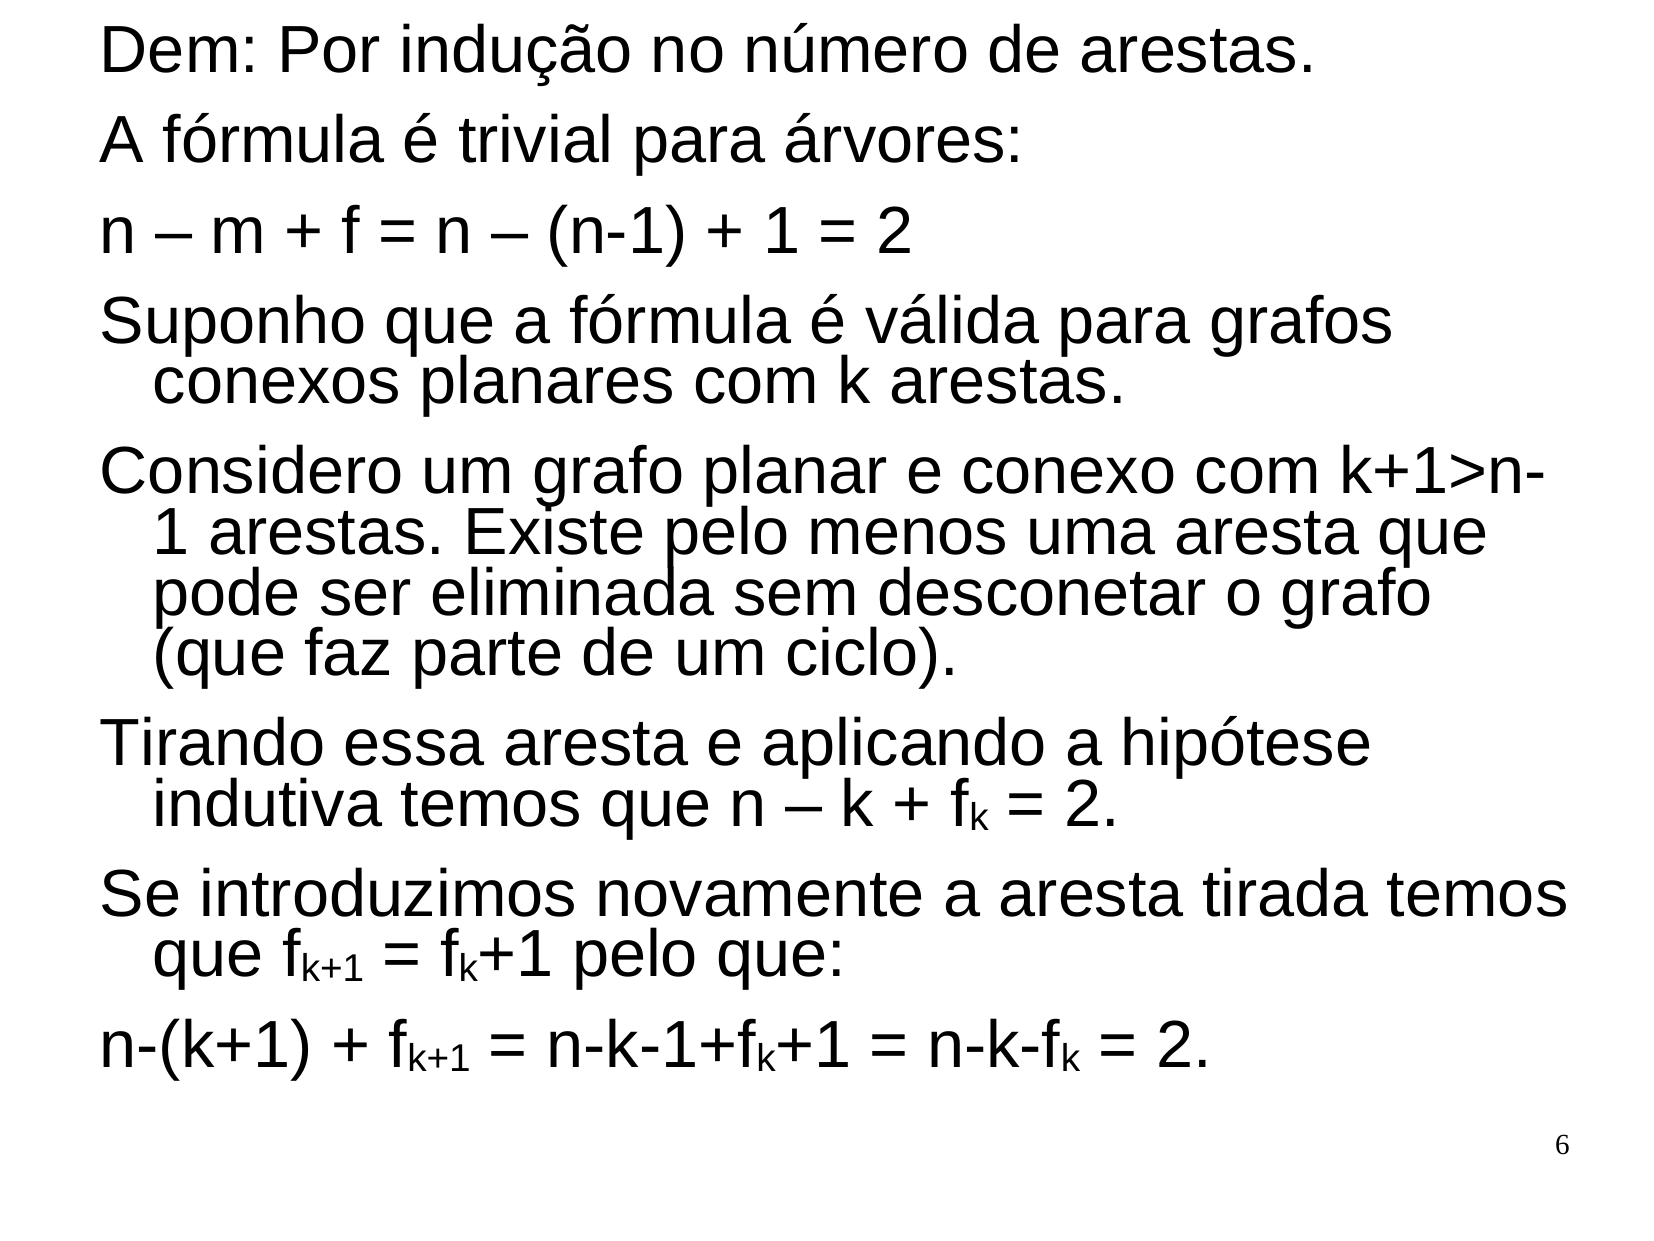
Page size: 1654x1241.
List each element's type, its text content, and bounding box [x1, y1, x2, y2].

list Dem: Por indução no número de arestas. A fórmula é trivial para árvores: n – m + f = n – (n-1) + 1 = 2 Suponho que a fórmula é válida para grafos conexos planares com k arestas. Considero um grafo planar e conexo com k+1>n-1 arestas. Existe pelo menos uma aresta que pode ser eliminada sem desconetar o grafo (que faz parte de um ciclo). Tirando essa aresta e aplicando a hipótese indutiva temos que n – k + fk = 2. Se introduzimos novamente a aresta tirada temos que fk+1 = fk+1 pelo que: n-(k+1) + fk+1 = n-k-1+fk+1 = n-k-fk = 2. [82, 24, 1571, 1152]
